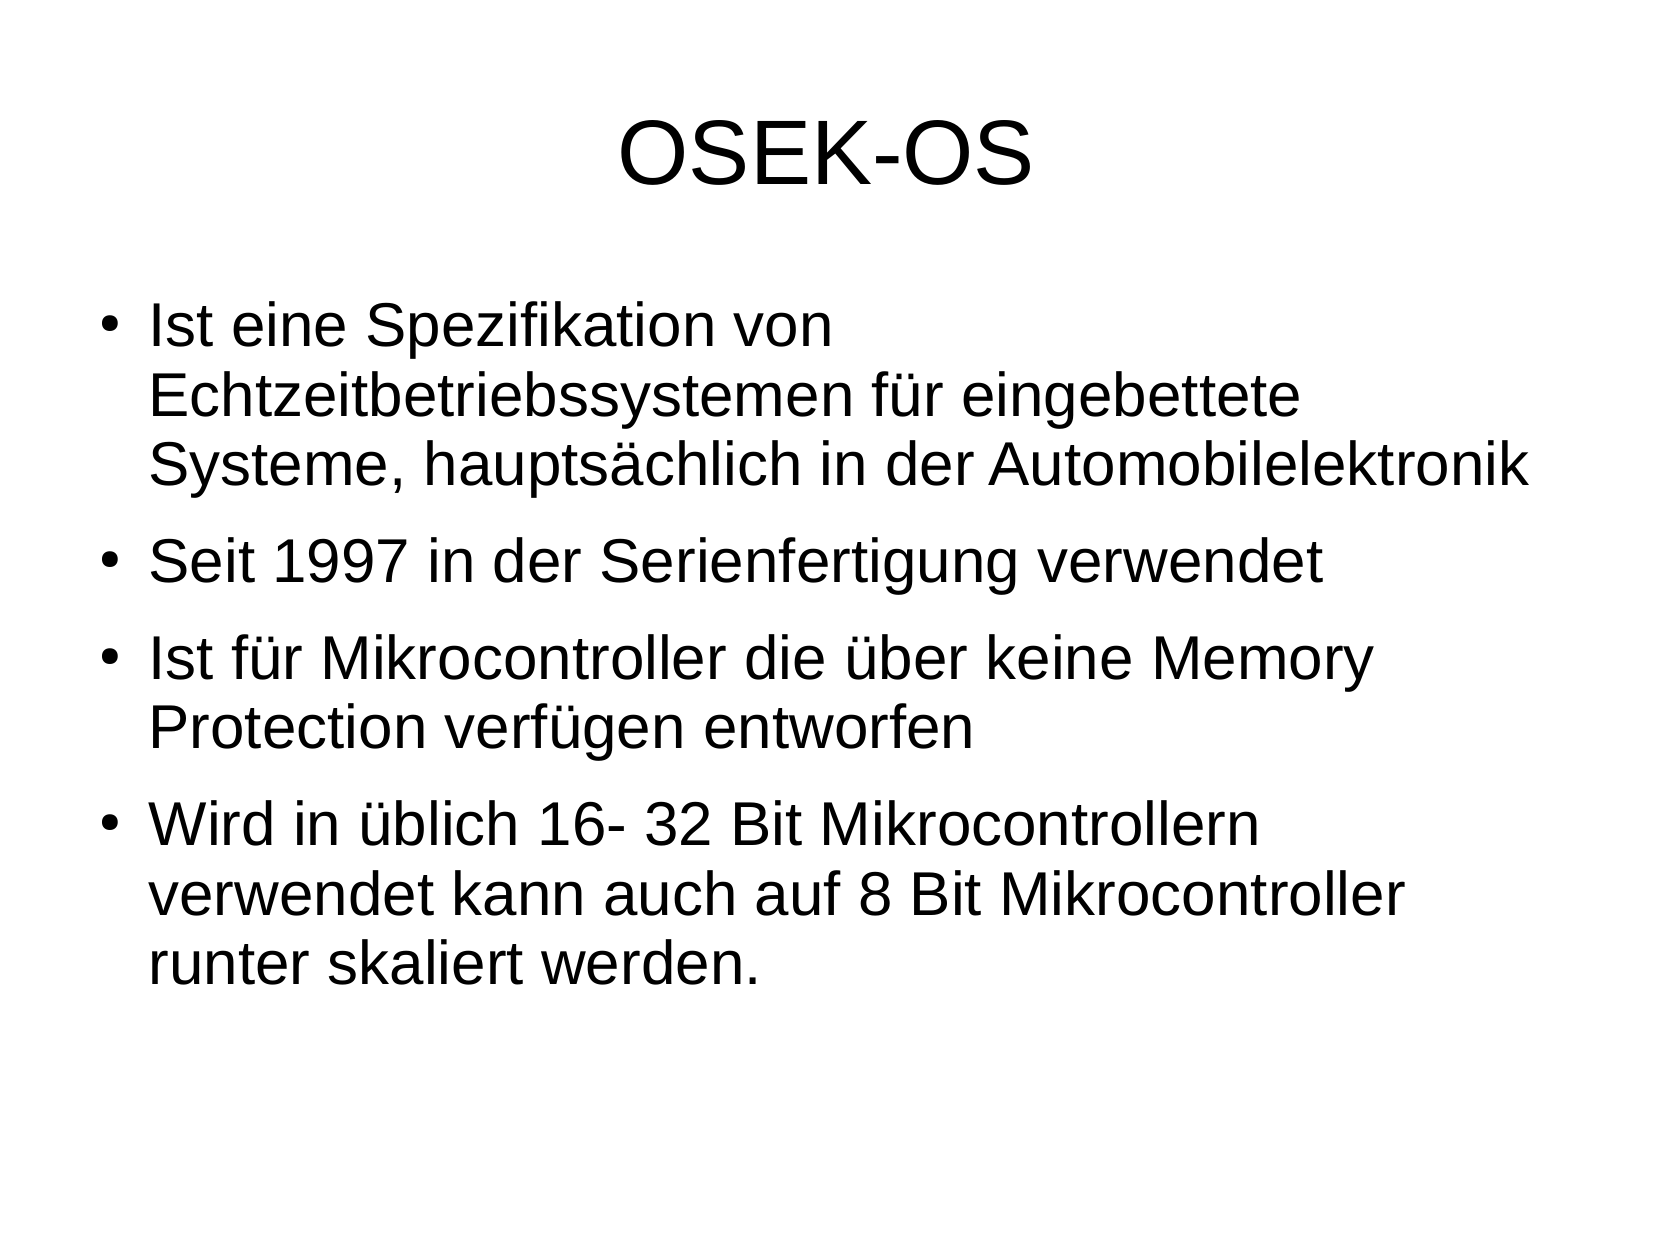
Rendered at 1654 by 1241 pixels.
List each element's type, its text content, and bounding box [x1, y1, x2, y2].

title OSEK-OS [82, 49, 1571, 257]
list Ist eine Spezifikation von Echtzeitbetriebssystemen für eingebettete Systeme, hauptsächlich in der Automobilelektronik Seit 1997 in der Serienfertigung verwendet Ist für Mikrocontroller die über keine Memory Protection verfügen entworfen Wird in üblich 16- 32 Bit Mikrocontrollern verwendet kann auch auf 8 Bit Mikrocontroller runter skaliert werden. [82, 290, 1538, 1010]
